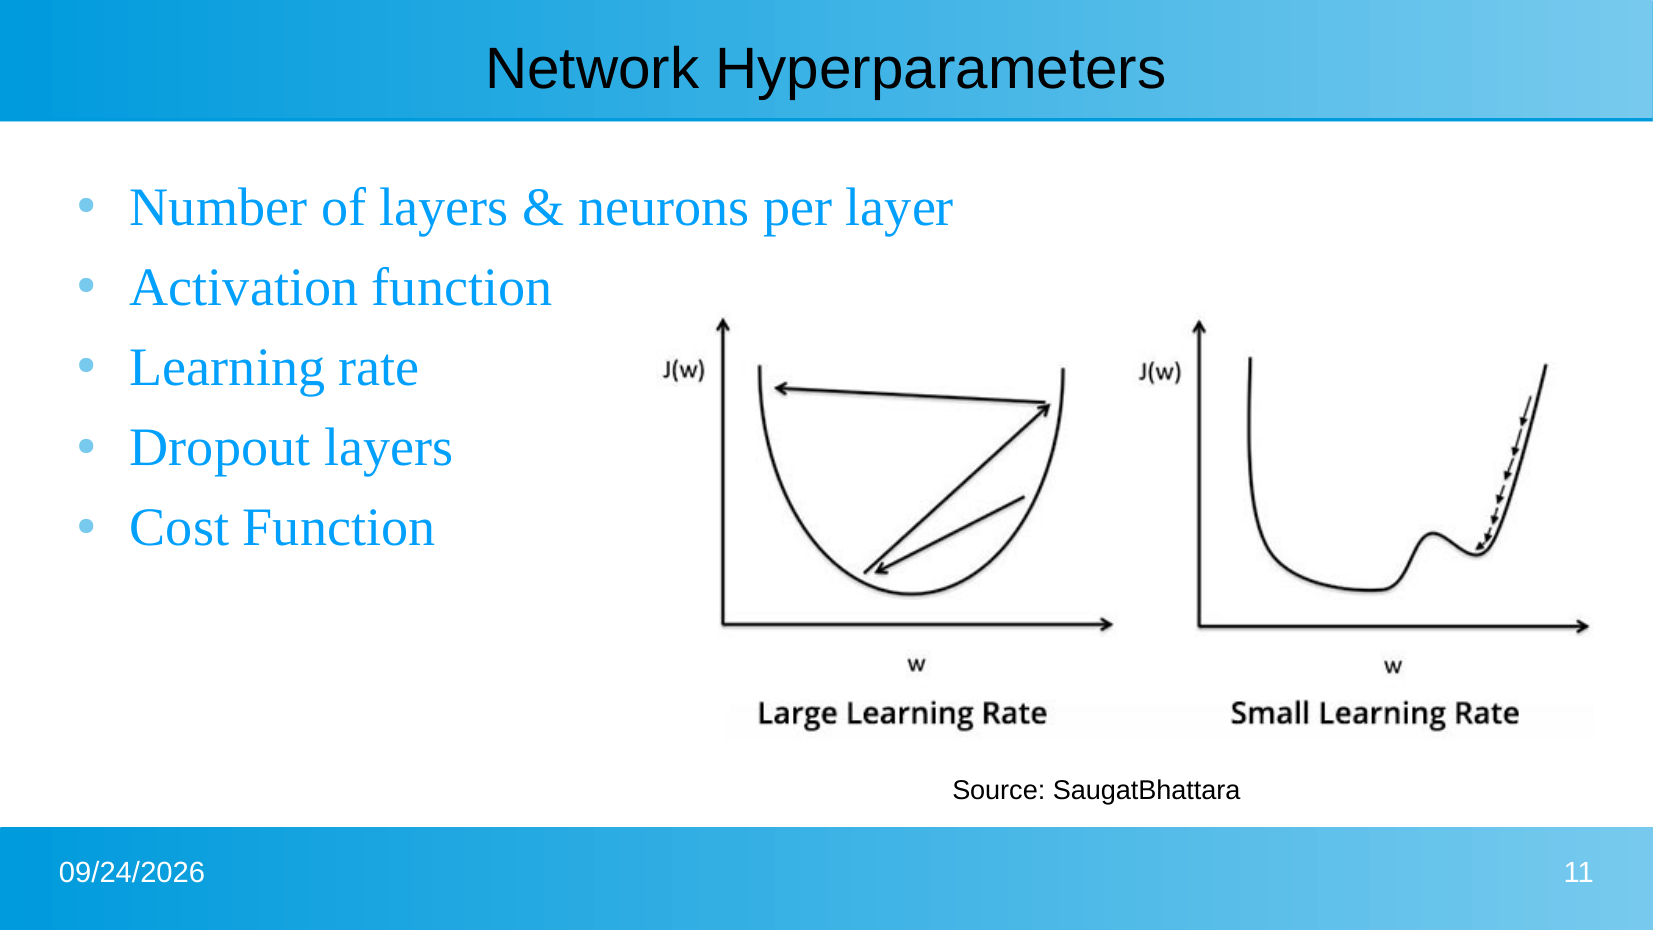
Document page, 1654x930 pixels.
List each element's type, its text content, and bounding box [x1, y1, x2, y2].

list Number of layers & neurons per layer Activation function Learning rate Dropout layers Cost Function [58, 177, 1594, 768]
text_box Source: SaugatBhattara [937, 767, 1653, 825]
picture [656, 299, 1594, 741]
title Network Hyperparameters [58, 29, 1594, 108]
